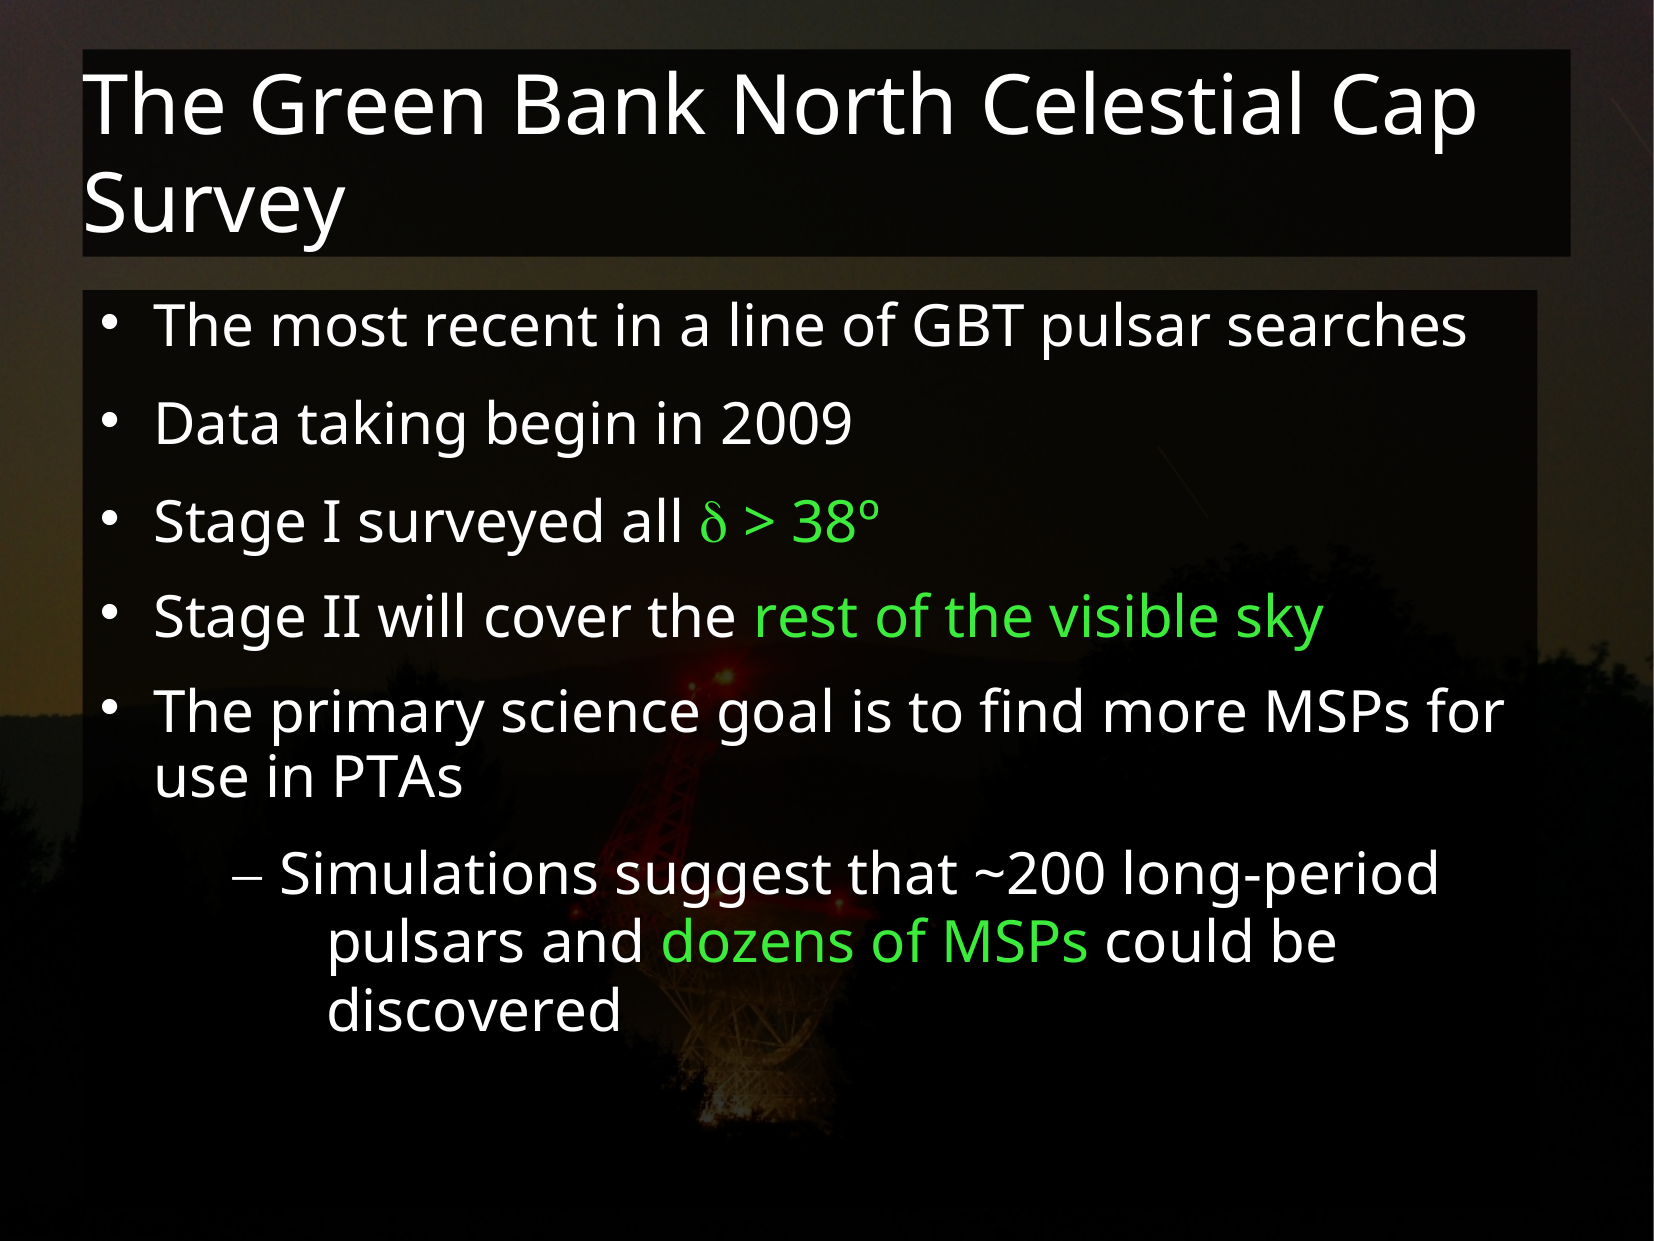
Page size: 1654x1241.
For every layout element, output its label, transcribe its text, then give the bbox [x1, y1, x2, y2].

list The most recent in a line of GBT pulsar searches Data taking begin in 2009 Stage I surveyed all  > 38º Stage II will cover the rest of the visible sky The primary science goal is to find more MSPs for use in PTAs Simulations suggest that ~200 long-period pulsars and dozens of MSPs could be discovered [82, 290, 1538, 1207]
title The Green Bank North Celestial Cap Survey [82, 49, 1571, 257]
picture [0, 0, 1654, 1241]
